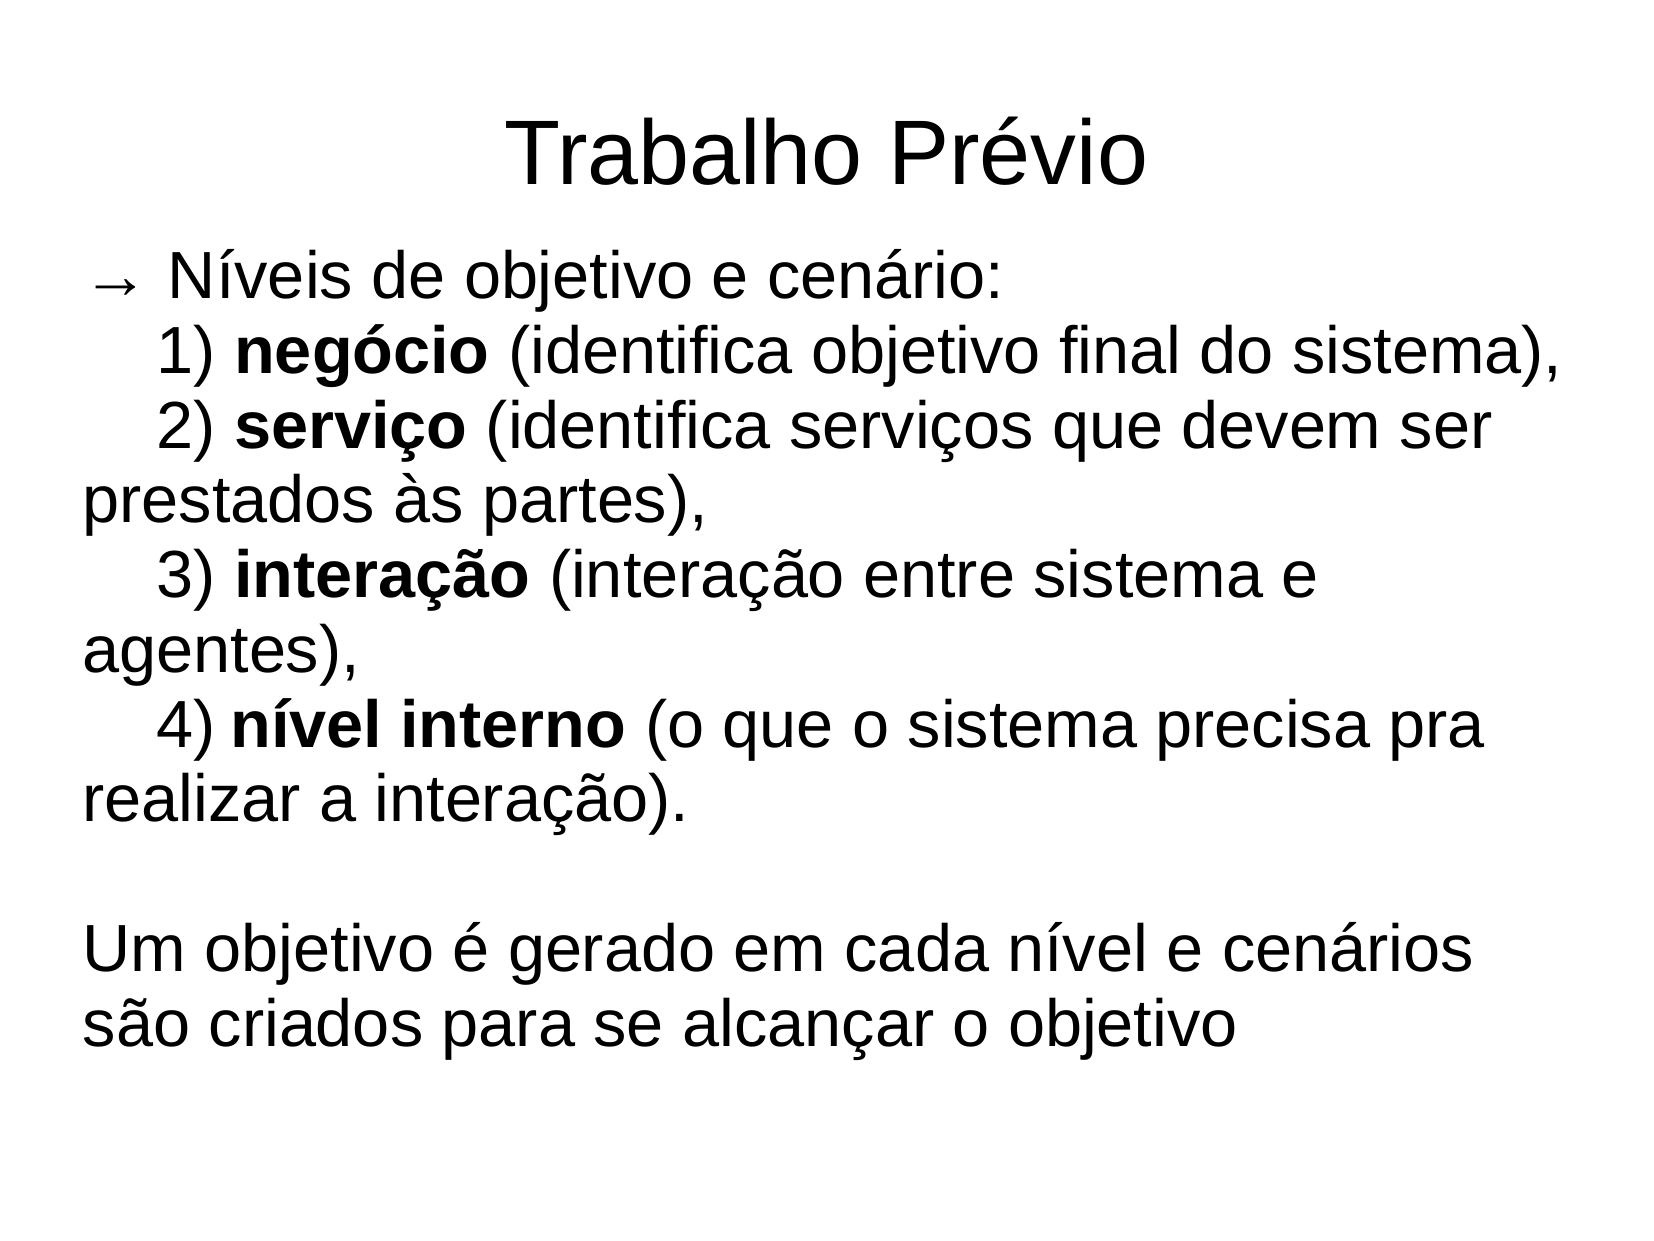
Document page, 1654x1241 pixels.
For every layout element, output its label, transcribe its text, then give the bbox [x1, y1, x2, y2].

subtitle → Níveis de objetivo e cenário: 1) negócio (identifica objetivo final do sistema), 2) serviço (identifica serviços que devem ser prestados às partes), 3) interação (interação entre sistema e agentes), 4) nível interno (o que o sistema precisa pra realizar a interação). Um objetivo é gerado em cada nível e cenários são criados para se alcançar o objetivo [82, 238, 1571, 1061]
title Trabalho Prévio [82, 49, 1571, 238]
